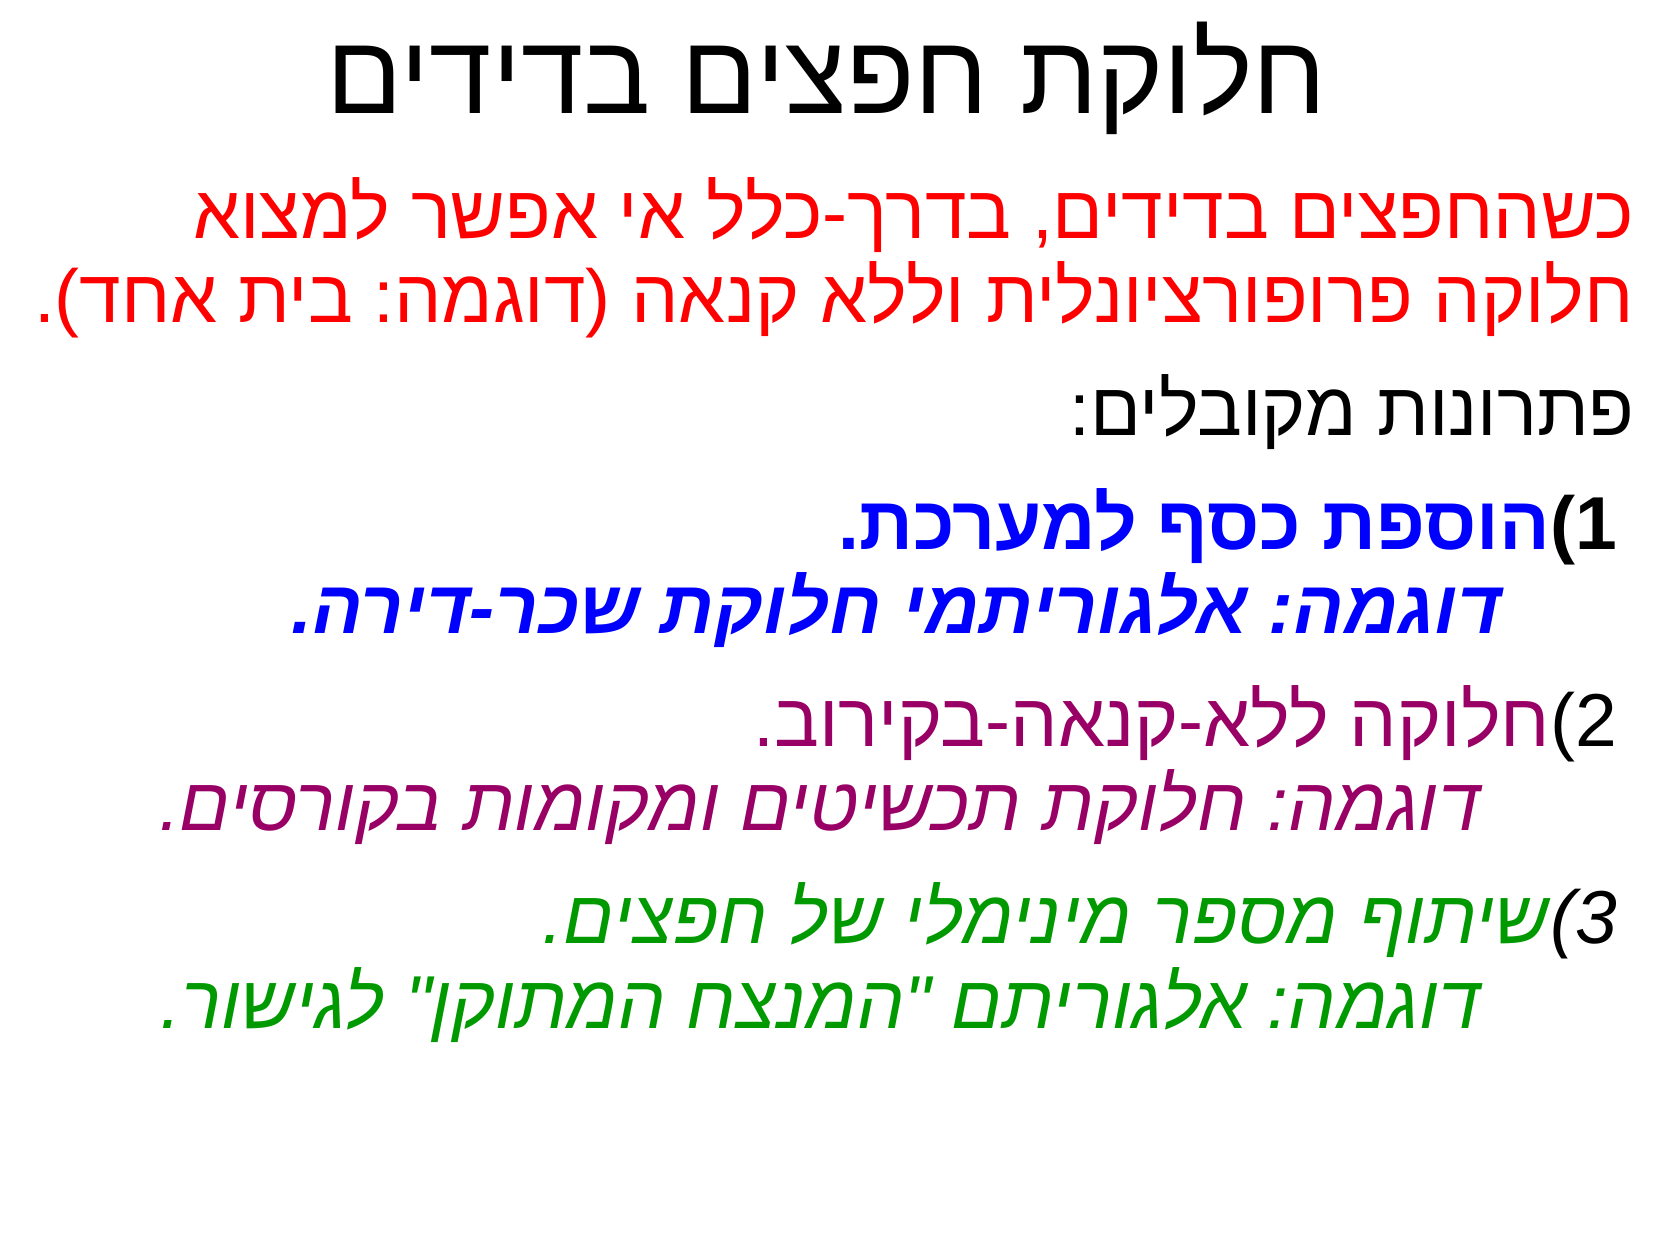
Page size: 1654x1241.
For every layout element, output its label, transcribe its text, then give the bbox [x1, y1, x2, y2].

title חלוקת חפצים בדידים [0, 0, 1654, 151]
list כשהחפצים בדידים, בדרך-כלל אי אפשר למצוא חלוקה פרופורציונלית וללא קנאה (דוגמה: בית אחד). פתרונות מקובלים: הוספת כסף למערכת. דוגמה: אלגוריתמי חלוקת שכר-דירה. חלוקה ללא-קנאה-בקירוב. דוגמה: חלוקת תכשיטים ומקומות בקורסים. שיתוף מספר מינימלי של חפצים. דוגמה: אלגוריתם "המנצח המתוקן" לגישור. [30, 170, 1636, 991]
